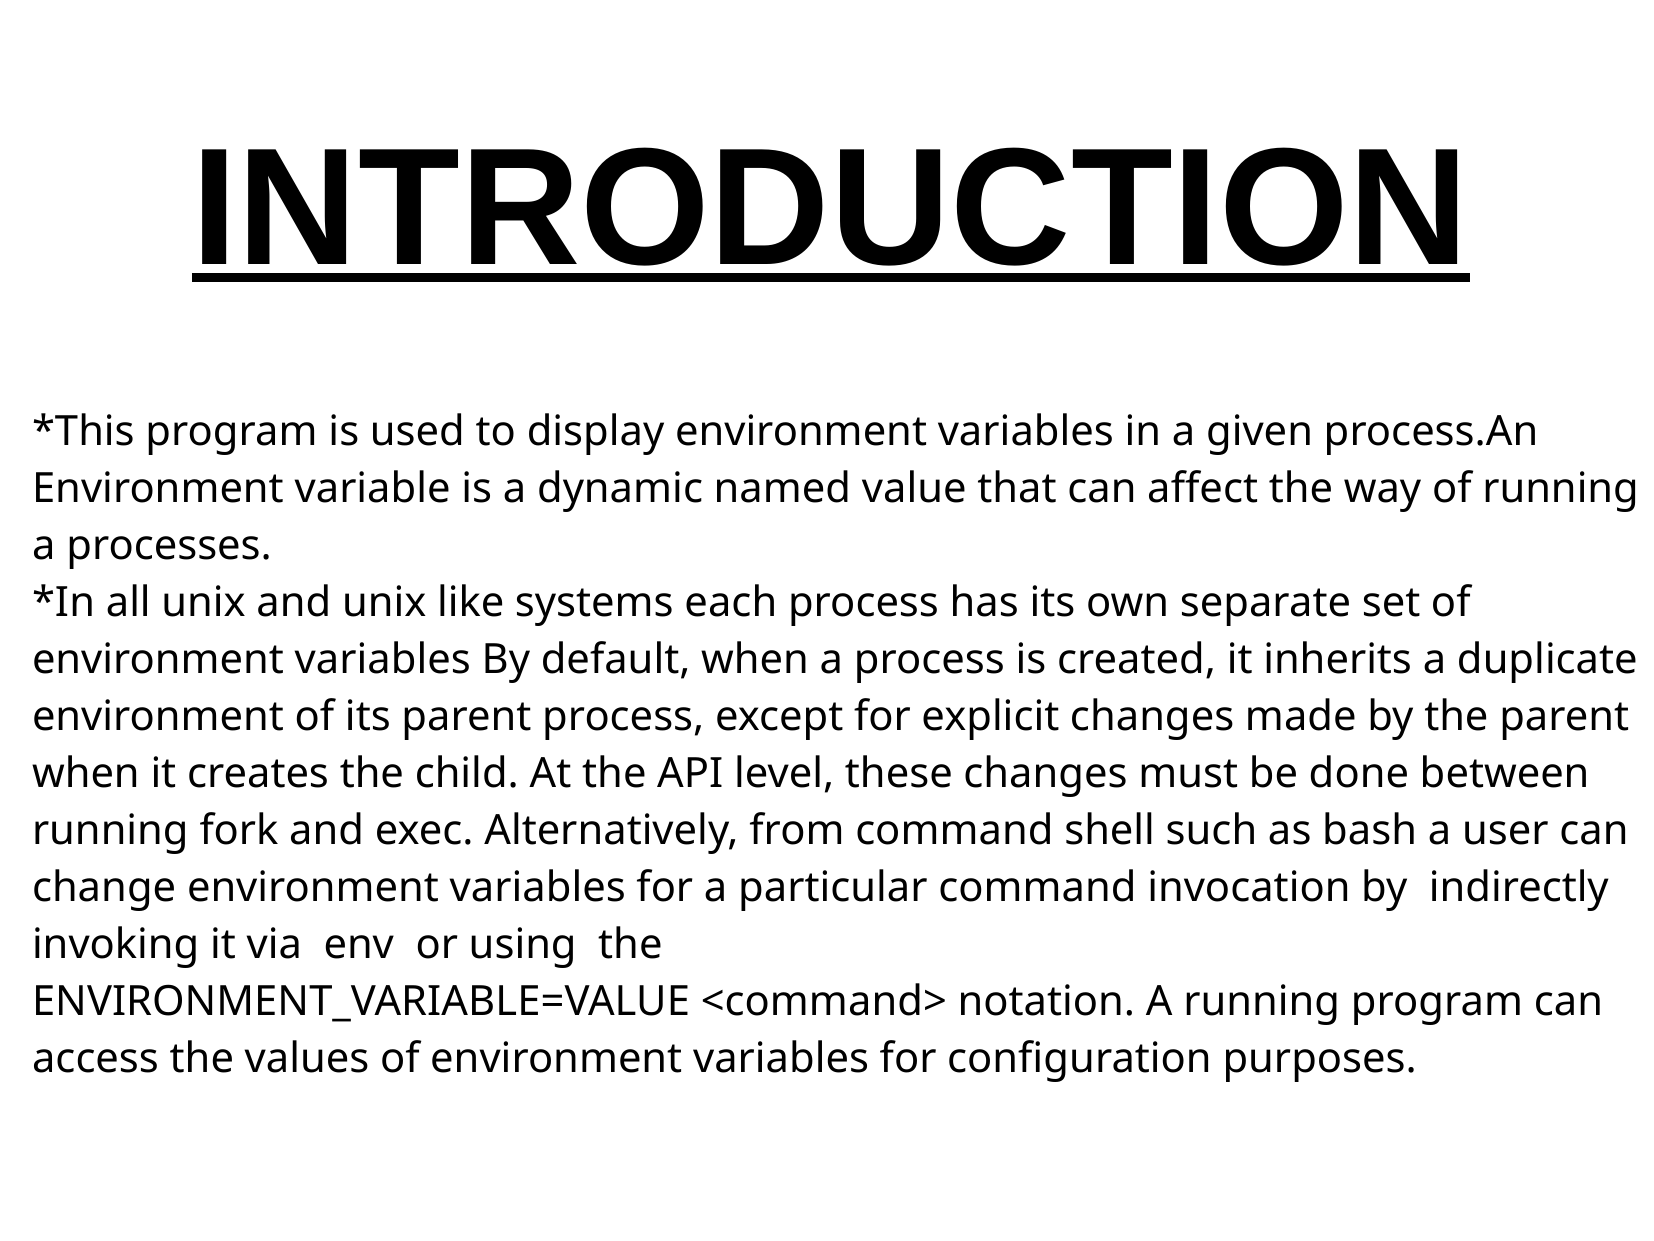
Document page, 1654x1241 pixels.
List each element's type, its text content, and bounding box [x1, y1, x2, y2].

text_box INTRODUCTION [177, 105, 1486, 308]
text_box *This program is used to display environment variables in a given process.An Environment variable is a dynamic named value that can affect the way of running a processes. *In all unix and unix like systems each process has its own separate set of environment variables By default, when a process is created, it inherits a duplicate environment of its parent process, except for explicit changes made by the parent when it creates the child. At the API level, these changes must be done between running fork and exec. Alternatively, from command shell such as bash a user can change environment variables for a particular command invocation by indirectly invoking it via env or using the ENVIRONMENT_VARIABLE=VALUE <command> notation. A running program can access the values of environment variables for configuration purposes. [17, 393, 1654, 1158]
